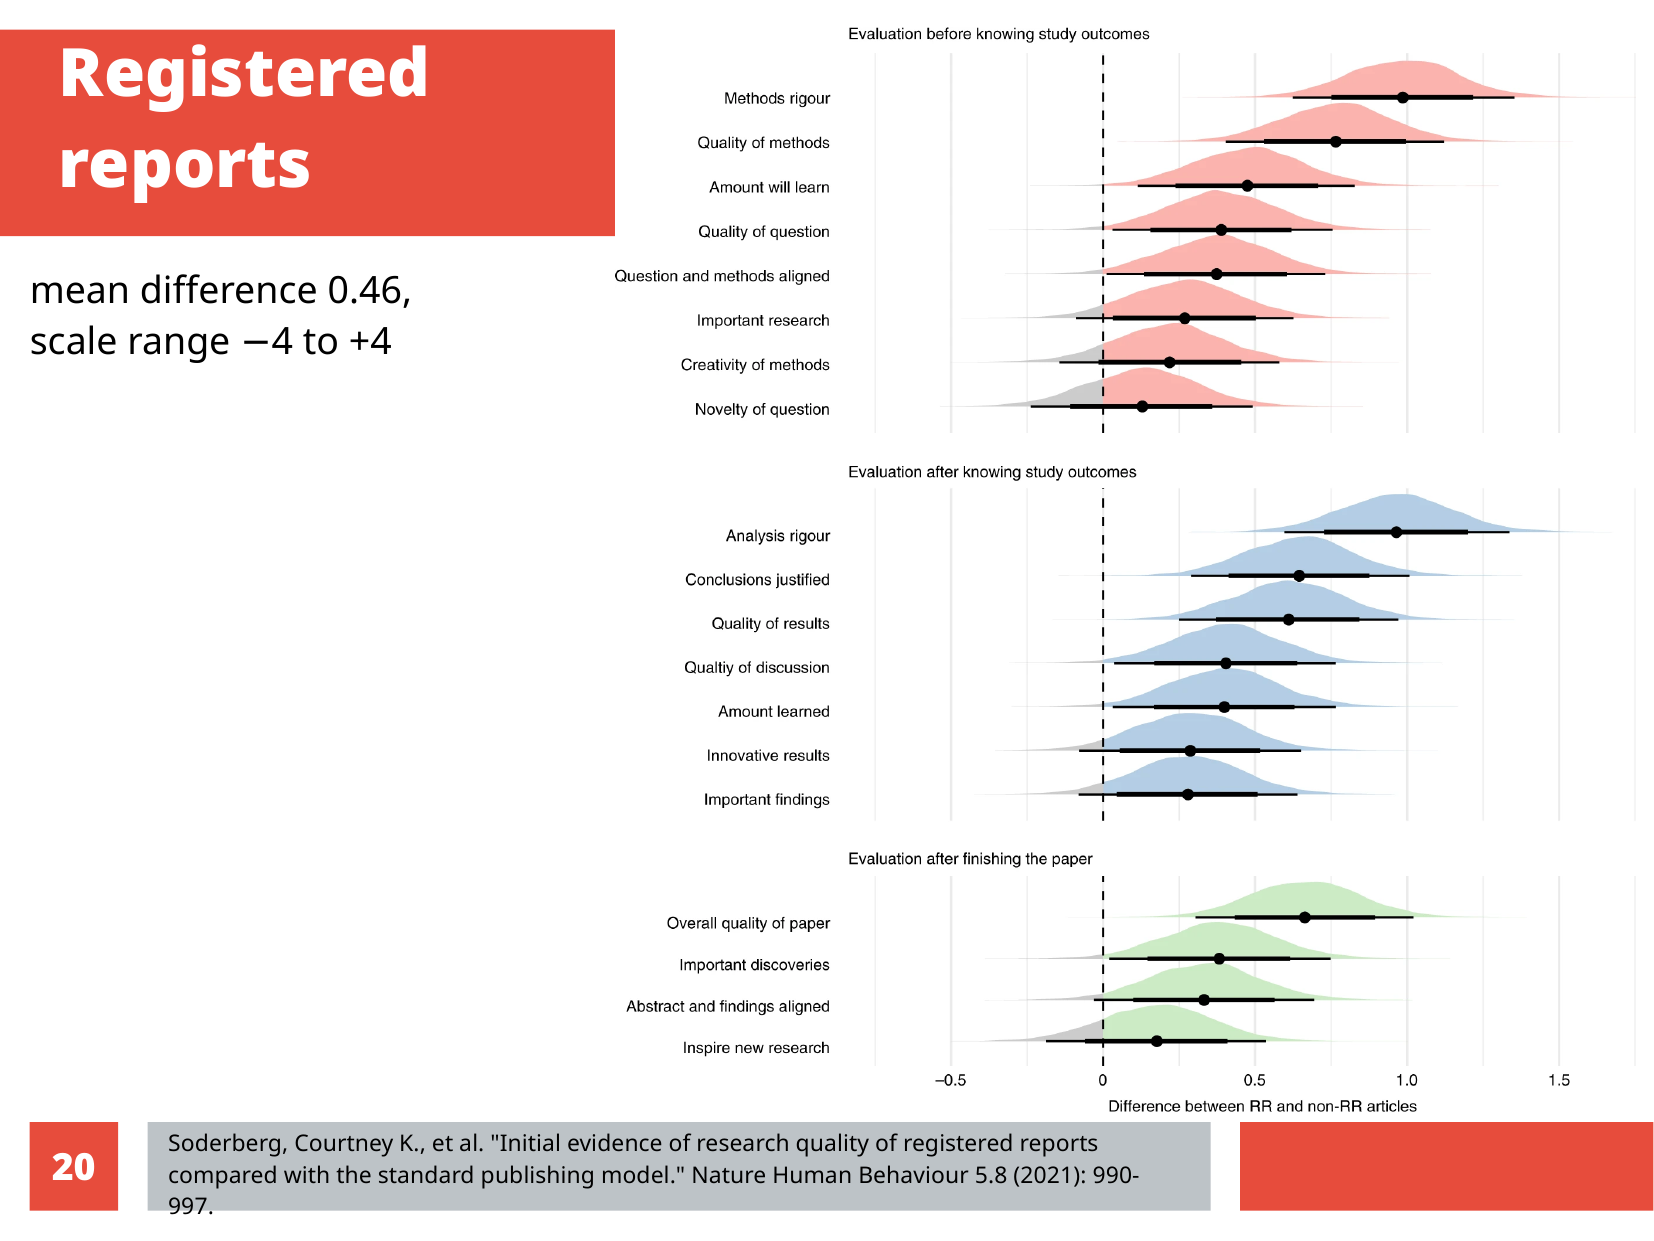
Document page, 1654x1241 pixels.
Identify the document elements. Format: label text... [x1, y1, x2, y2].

title Registered reports [59, 59, 615, 207]
text_box mean difference 0.46, scale range −4 to +4 [15, 256, 481, 359]
picture [615, 27, 1636, 1112]
text_box Soderberg, Courtney K., et al. "Initial evidence of research quality of registered reports compared with the standard publishing model." Nature Human Behaviour 5.8 (2021): 990-997. [153, 1120, 1197, 1216]
